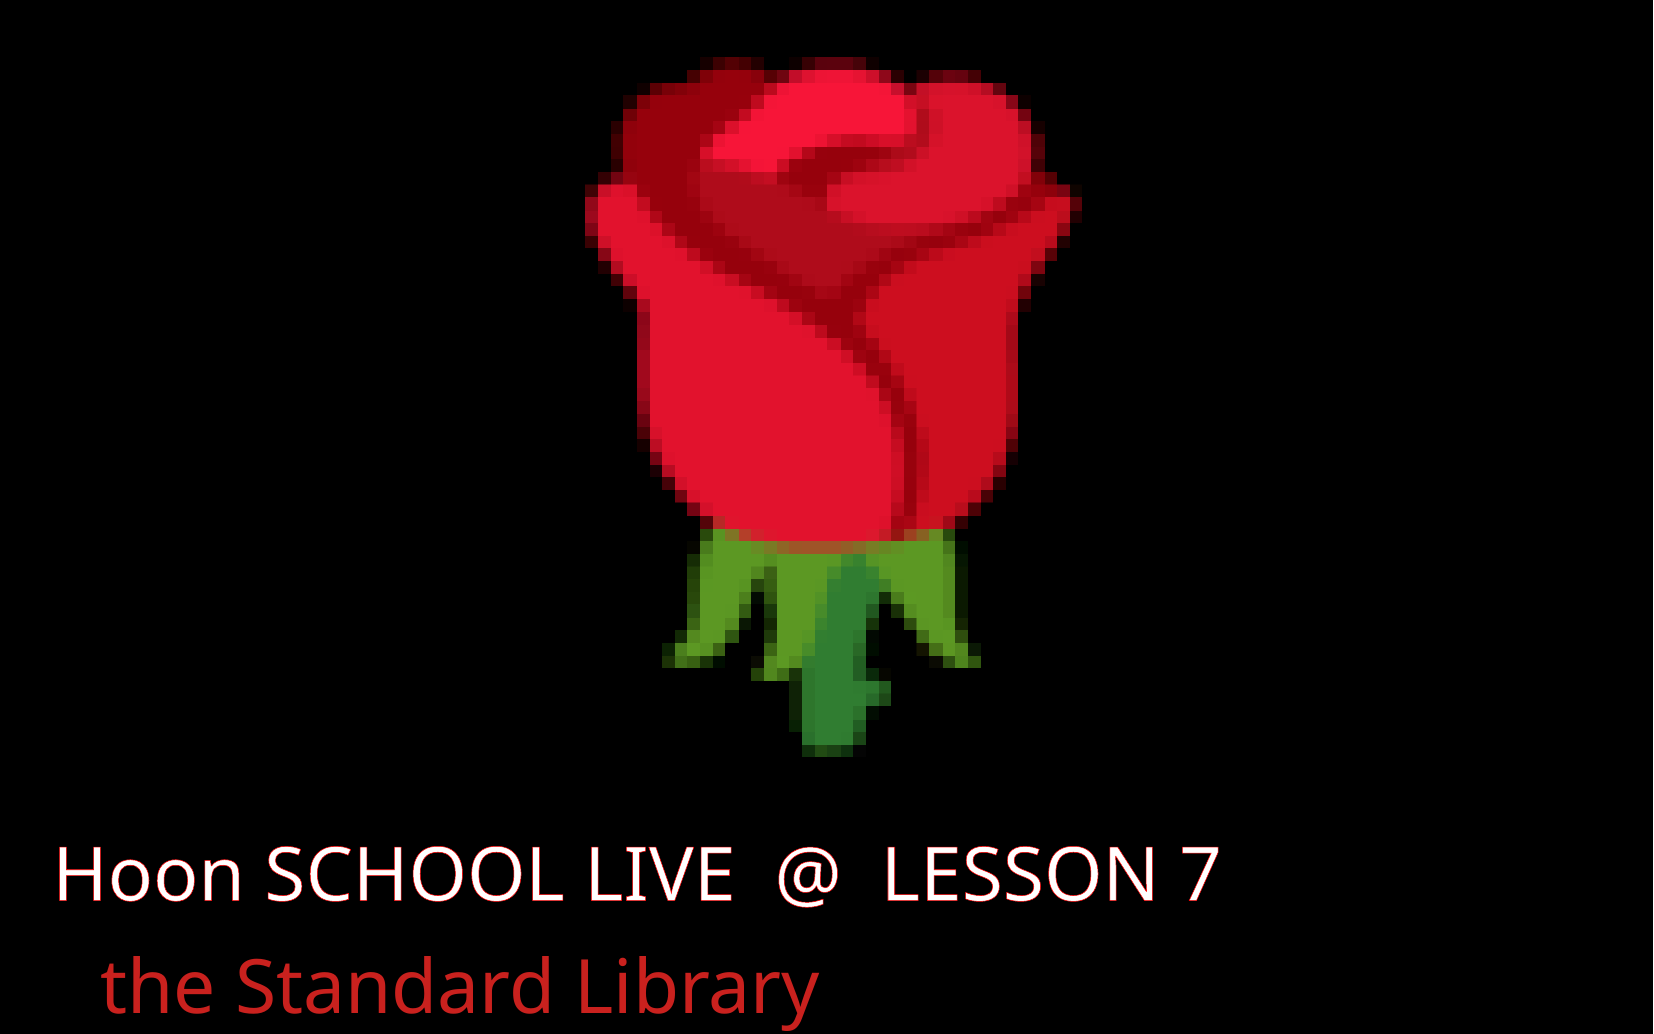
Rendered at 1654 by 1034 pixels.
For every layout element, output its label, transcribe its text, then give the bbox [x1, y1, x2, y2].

text_box Hoon SCHOOL LIVE @ LESSON 7 [37, 812, 1613, 903]
text_box Athe Standard Library [37, 926, 1555, 1017]
picture [585, 57, 1082, 757]
